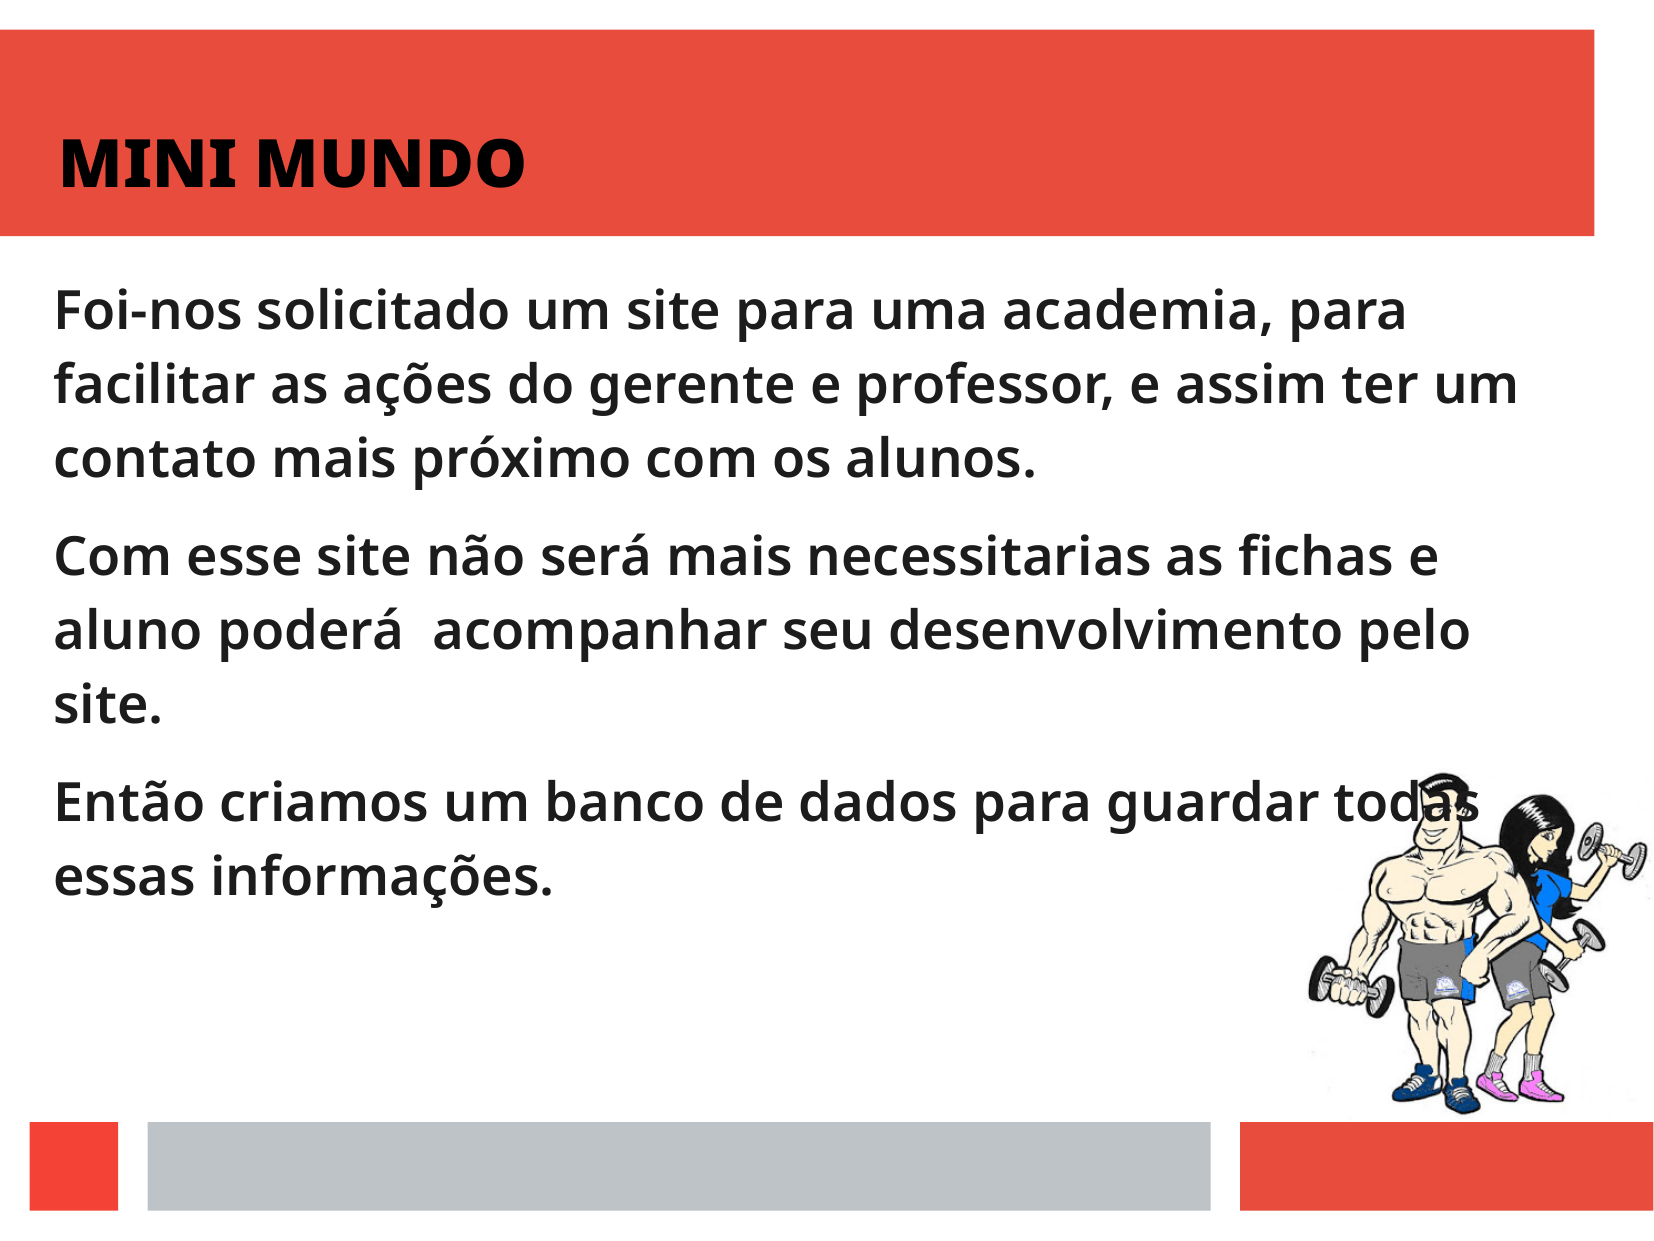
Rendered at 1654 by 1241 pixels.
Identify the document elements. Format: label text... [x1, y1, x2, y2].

title MINI MUNDO [59, 59, 1595, 207]
picture [1299, 767, 1654, 1121]
list Foi-nos solicitado um site para uma academia, para facilitar as ações do gerente e professor, e assim ter um contato mais próximo com os alunos. Com esse site não será mais necessitarias as fichas e aluno poderá acompanhar seu desenvolvimento pelo site. Então criamos um banco de dados para guardar todas essas informações. [53, 271, 1560, 1040]
